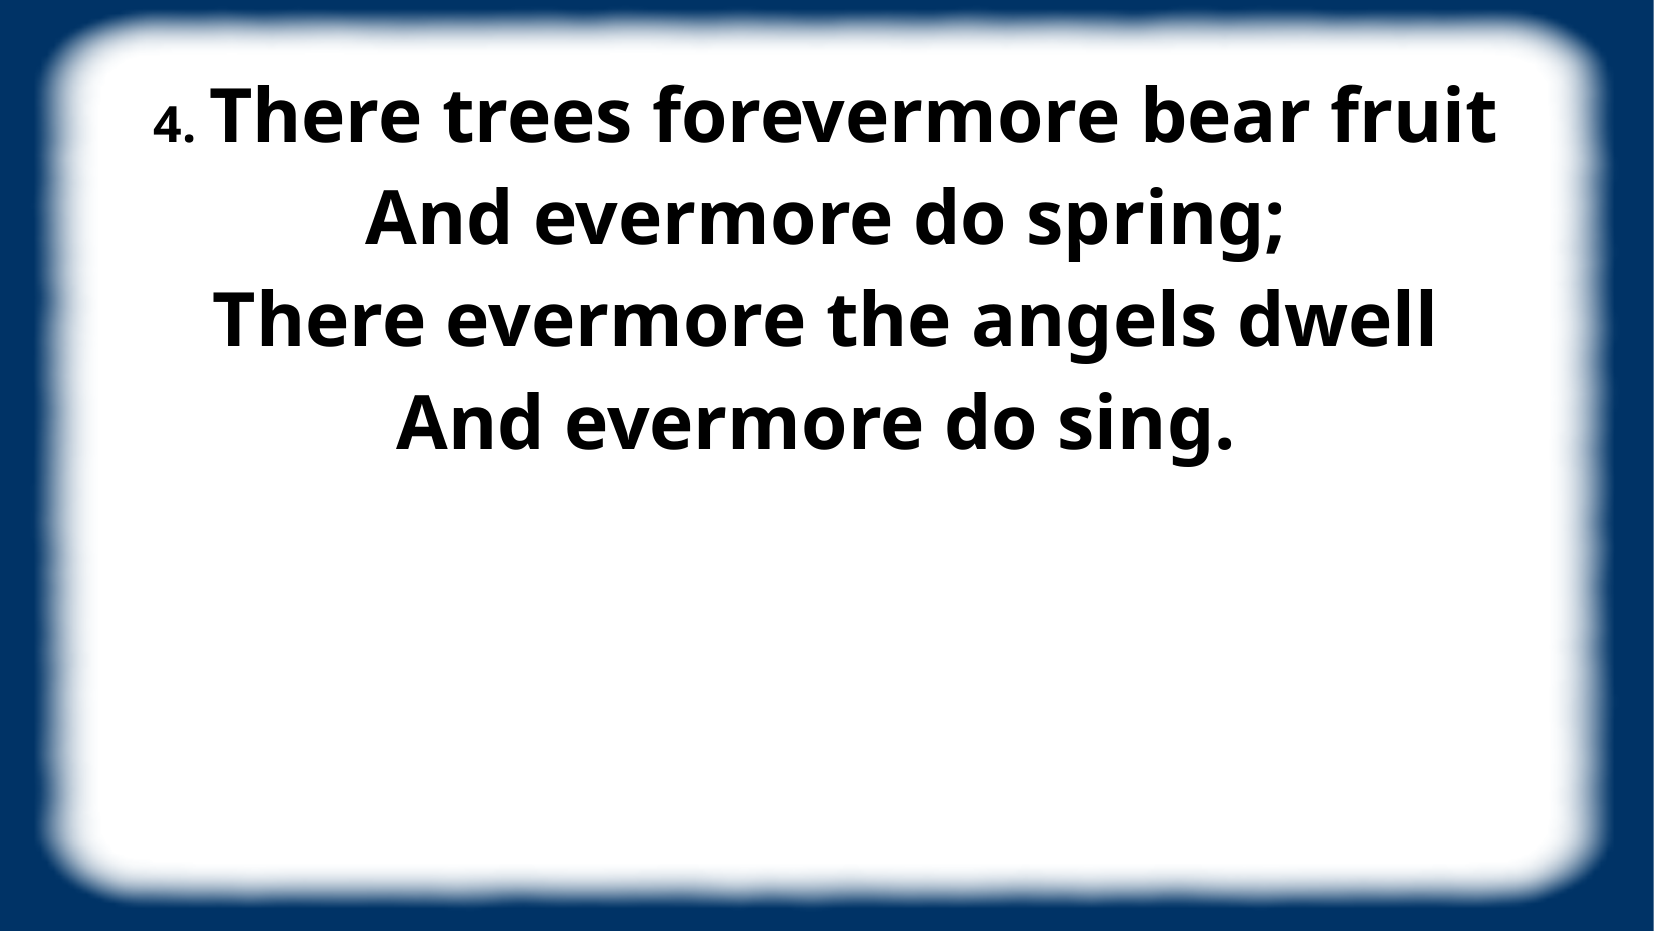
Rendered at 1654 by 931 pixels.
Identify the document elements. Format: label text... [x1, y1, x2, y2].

picture [0, 0, 1654, 931]
text_box 4. There trees forevermore bear fruit And evermore do spring; There evermore the angels dwell And evermore do sing. [91, 54, 1562, 469]
